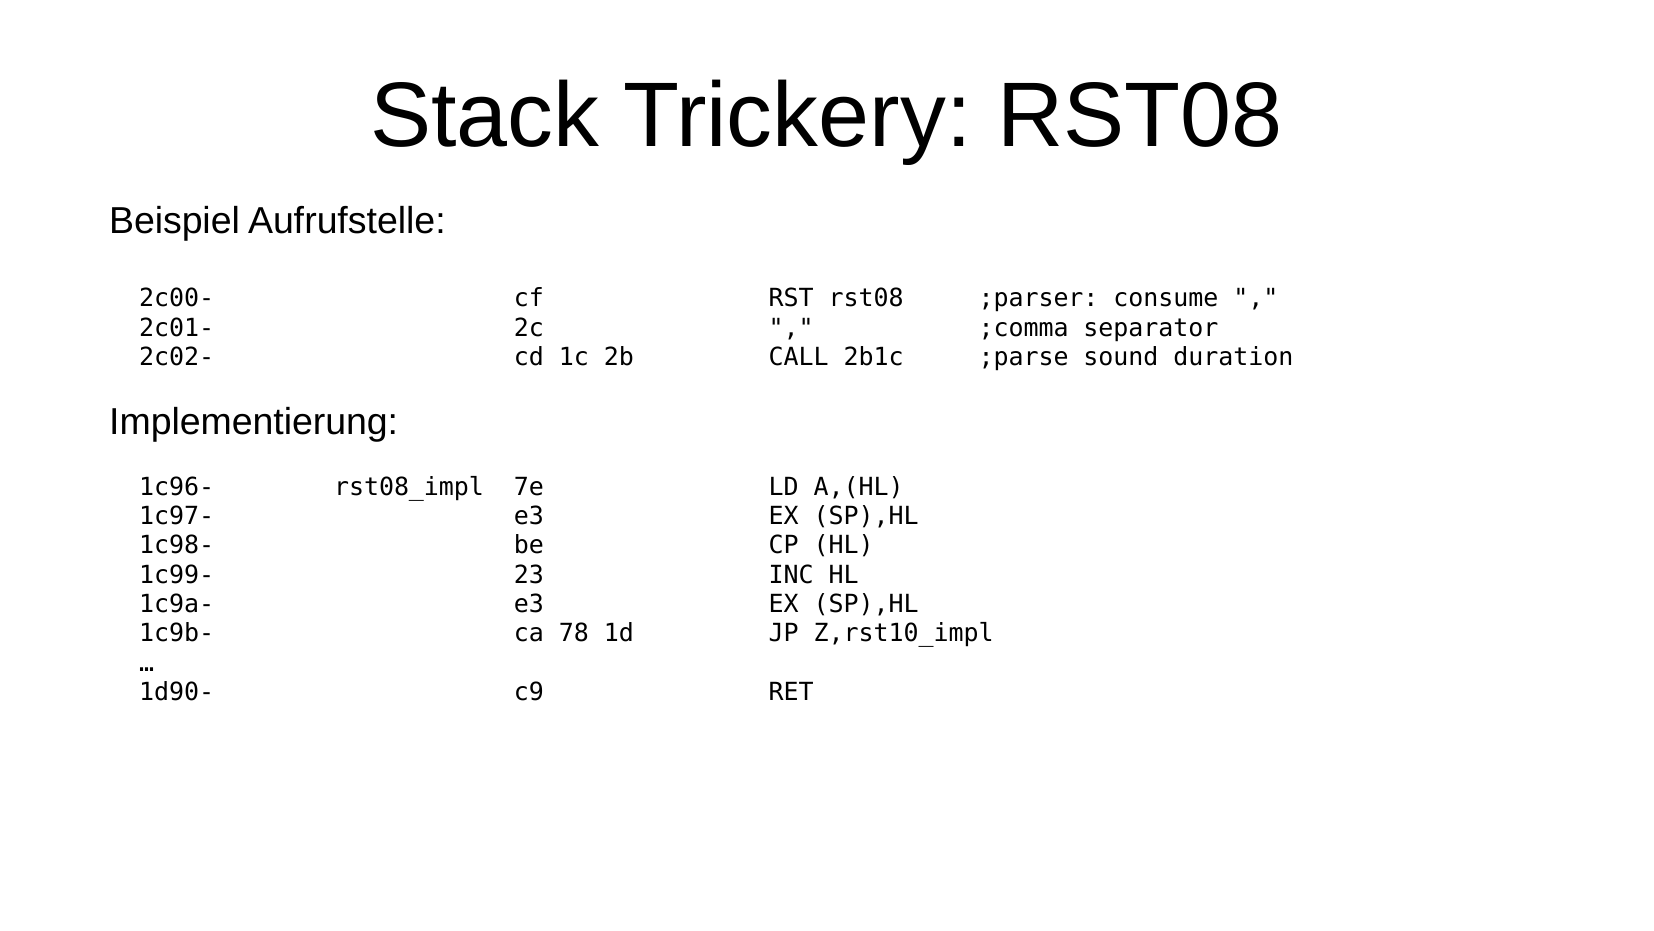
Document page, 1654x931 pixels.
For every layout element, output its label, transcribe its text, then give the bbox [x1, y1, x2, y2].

text_box Beispiel Aufrufstelle: 2c00- cf RST rst08 ;parser: consume "," 2c01- 2c "," ;comma separator 2c02- cd 1c 2b CALL 2b1c ;parse sound duration Implementierung: 1c96- rst08_impl 7e LD A,(HL) 1c97- e3 EX (SP),HL 1c98- be CP (HL) 1c99- 23 INC HL 1c9a- e3 EX (SP),HL 1c9b- ca 78 1d JP Z,rst10_impl … 1d90- c9 RET [94, 192, 1347, 744]
title Stack Trickery: RST08 [82, 37, 1571, 193]
